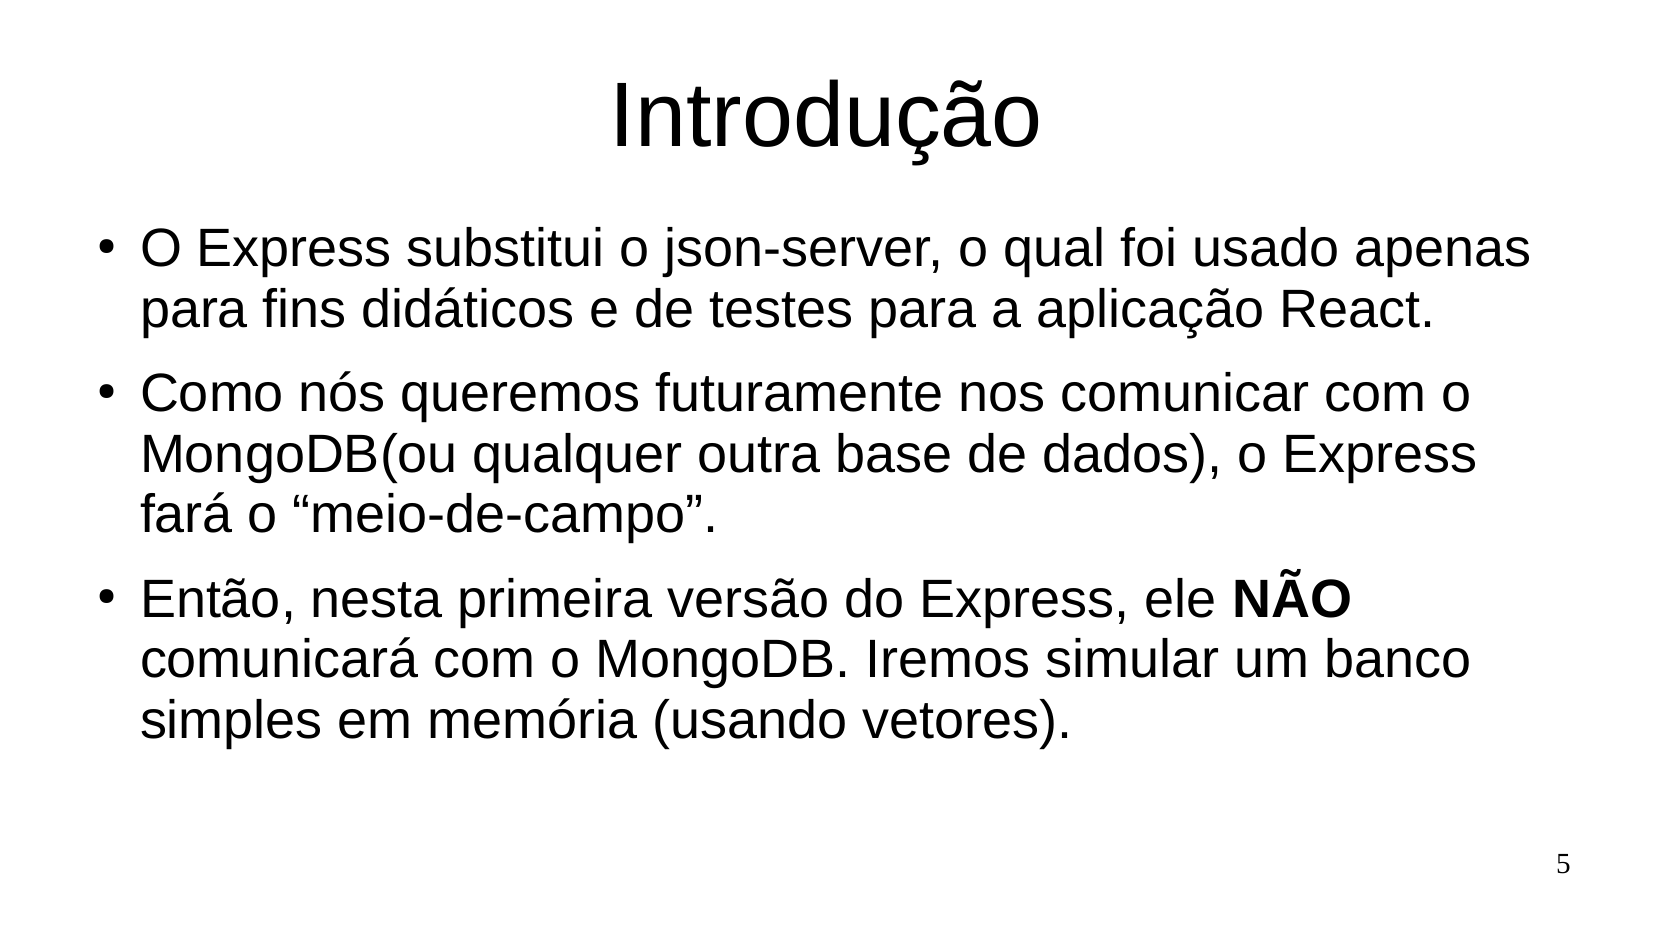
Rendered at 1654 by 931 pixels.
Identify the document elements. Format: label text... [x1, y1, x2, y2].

list O Express substitui o json-server, o qual foi usado apenas para fins didáticos e de testes para a aplicação React. Como nós queremos futuramente nos comunicar com o MongoDB(ou qualquer outra base de dados), o Express fará o “meio-de-campo”. Então, nesta primeira versão do Express, ele NÃO comunicará com o MongoDB. Iremos simular um banco simples em memória (usando vetores). [82, 217, 1571, 758]
title Introdução [82, 37, 1571, 193]
